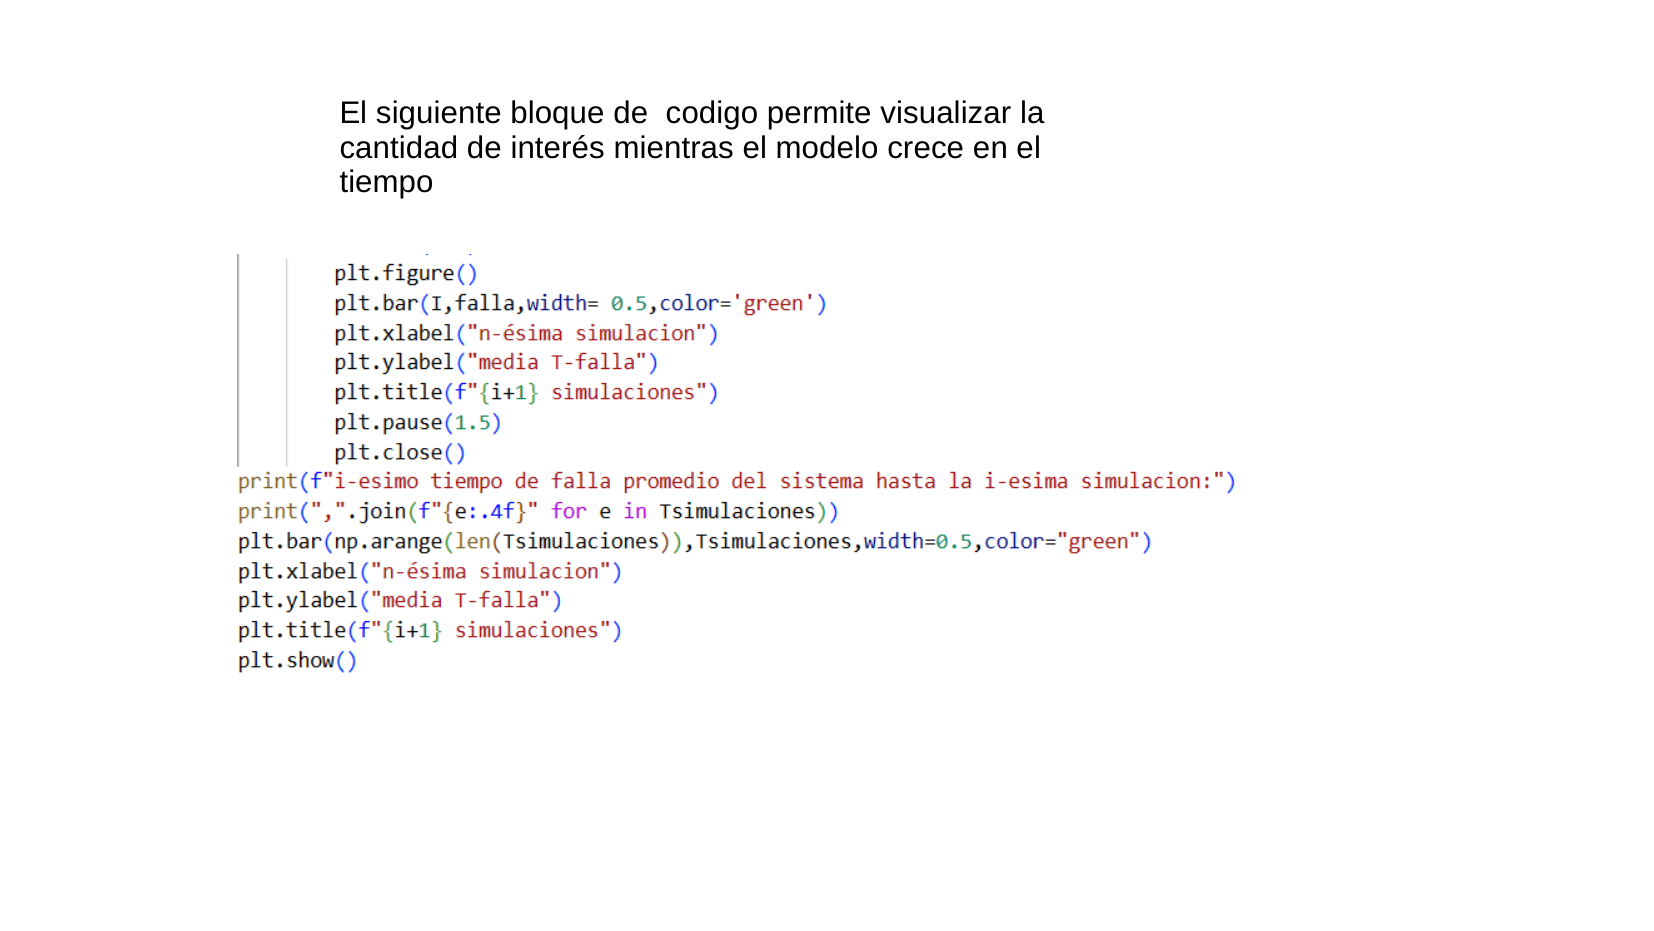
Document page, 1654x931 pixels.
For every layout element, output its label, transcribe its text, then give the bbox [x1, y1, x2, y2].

text_box El siguiente bloque de codigo permite visualizar la cantidad de interés mientras el modelo crece en el tiempo [324, 87, 1093, 207]
picture [236, 254, 1238, 680]
